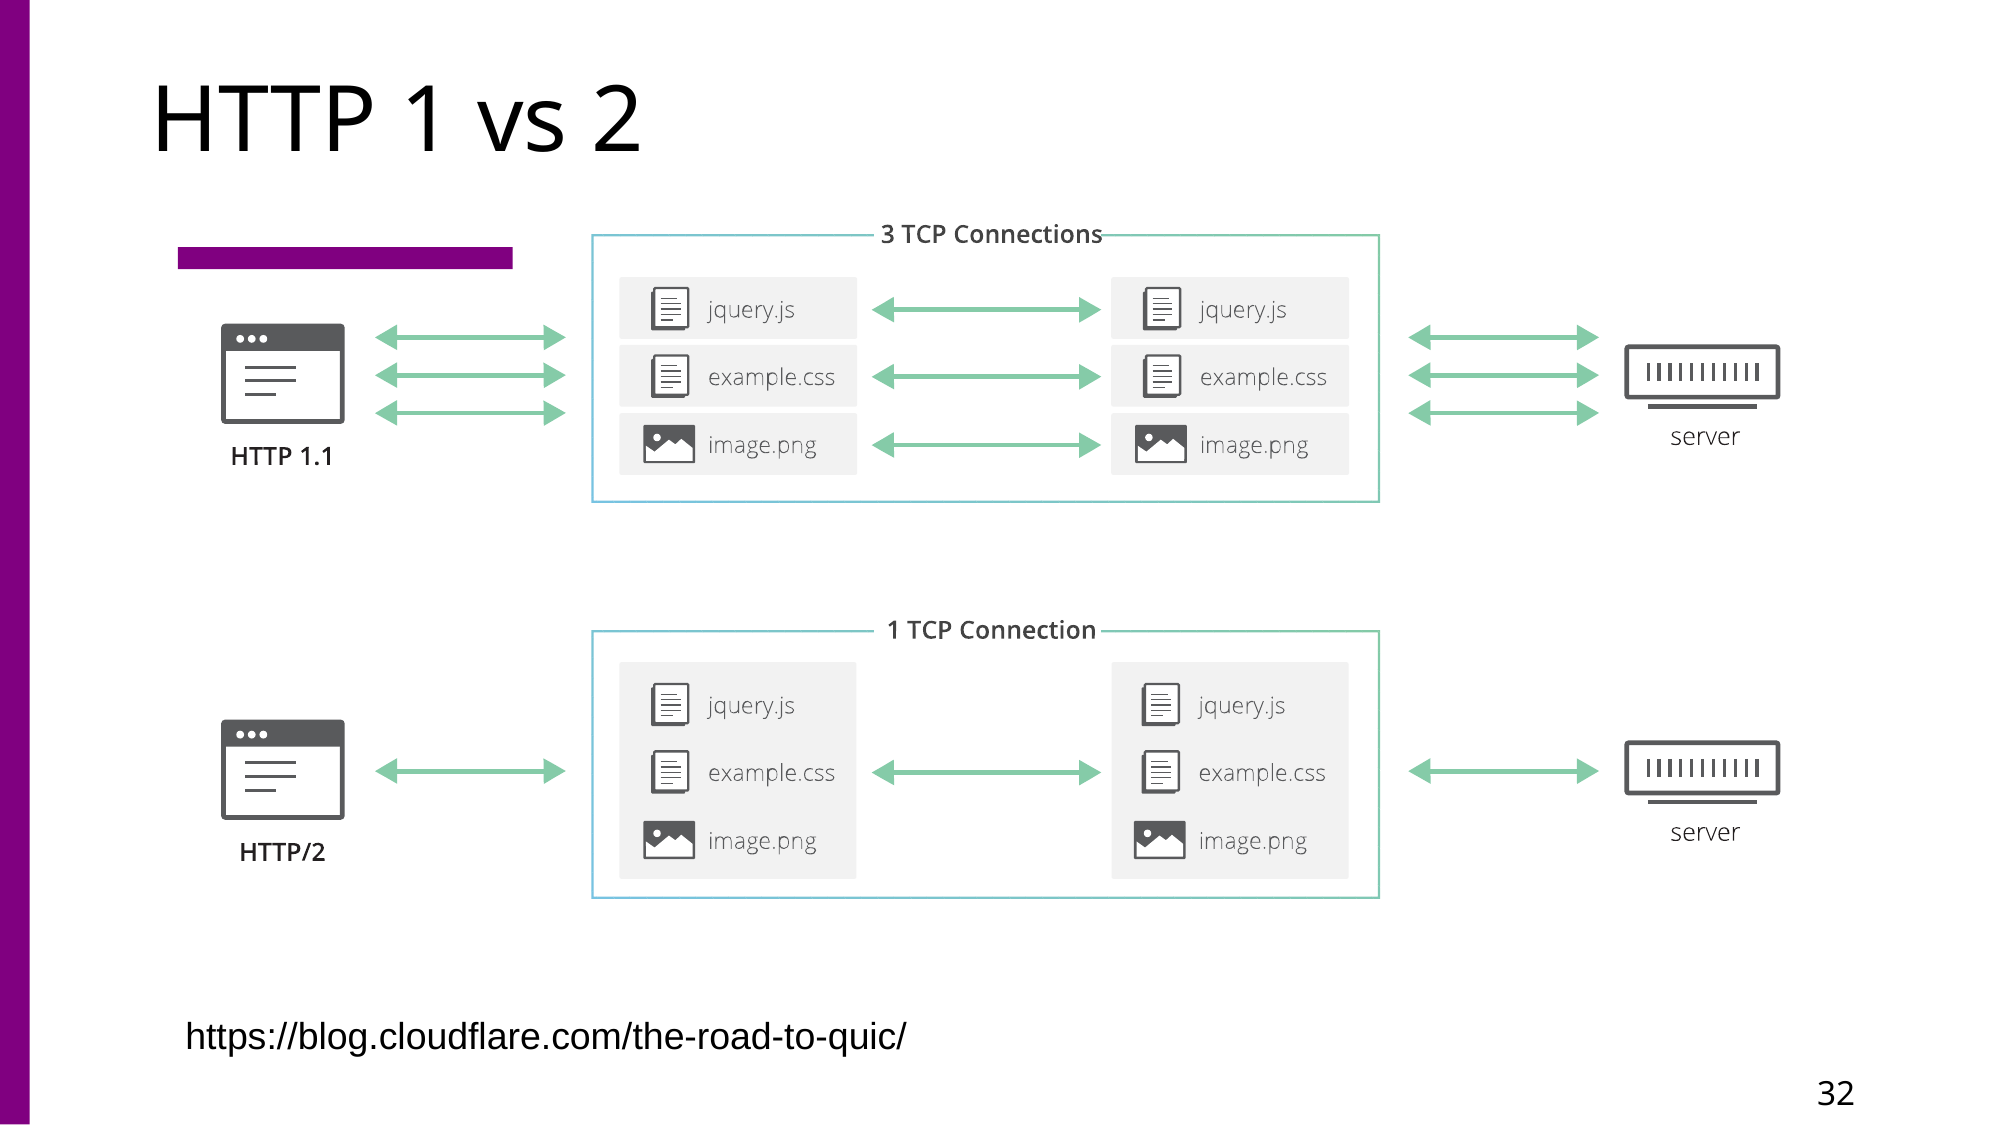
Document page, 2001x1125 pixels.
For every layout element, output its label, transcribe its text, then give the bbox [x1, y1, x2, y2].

title HTTP 1 vs 2 [99, 29, 1801, 201]
text_box https://blog.cloudflare.com/the-road-to-quic/ [170, 1008, 1591, 1066]
picture [218, 221, 1783, 903]
